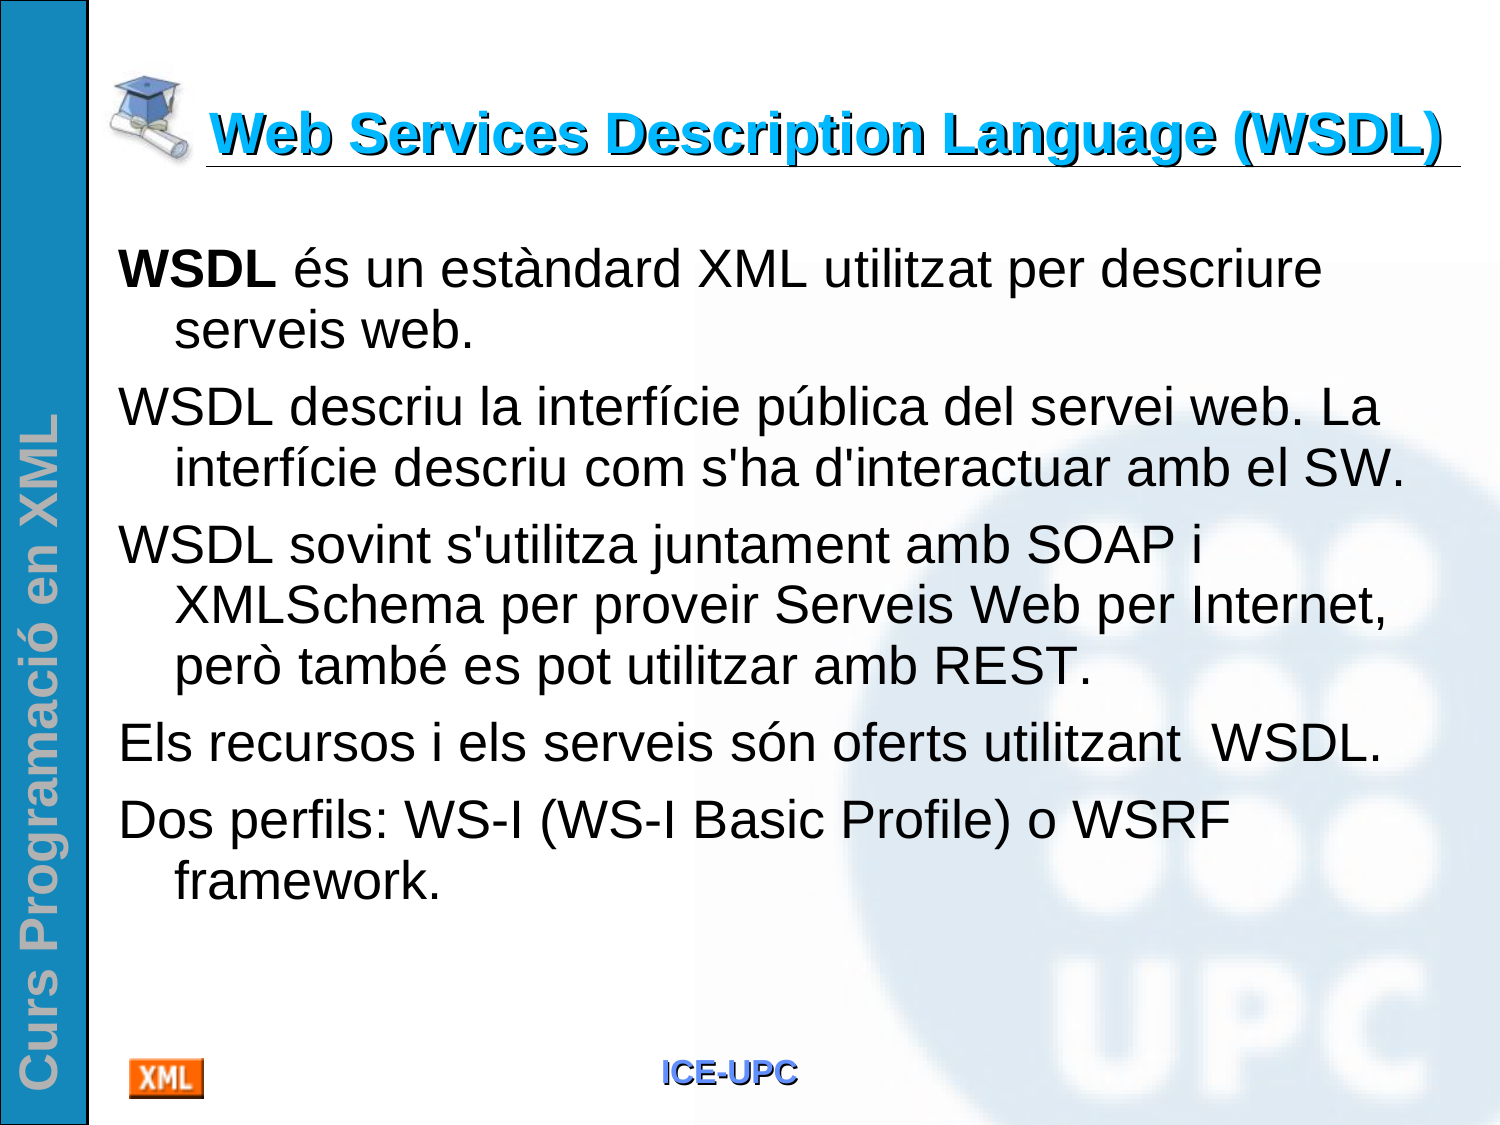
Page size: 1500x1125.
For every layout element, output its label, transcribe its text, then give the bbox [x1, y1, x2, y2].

picture [129, 1058, 204, 1099]
picture [694, 262, 1500, 1125]
list WSDL és un estàndard XML utilitzat per descriure serveis web. WSDL descriu la interfície pública del servei web. La interfície descriu com s'ha d'interactuar amb el SW. WSDL sovint s'utilitza juntament amb SOAP i XMLSchema per proveir Serveis Web per Internet, però també es pot utilitzar amb REST. Els recursos i els serveis són oferts utilitzant WSDL. Dos perfils: WS-I (WS-I Basic Profile) o WSRF framework. [118, 238, 1477, 982]
title Web Services Description Language (WSDL) [206, 88, 1447, 178]
picture [93, 61, 206, 174]
